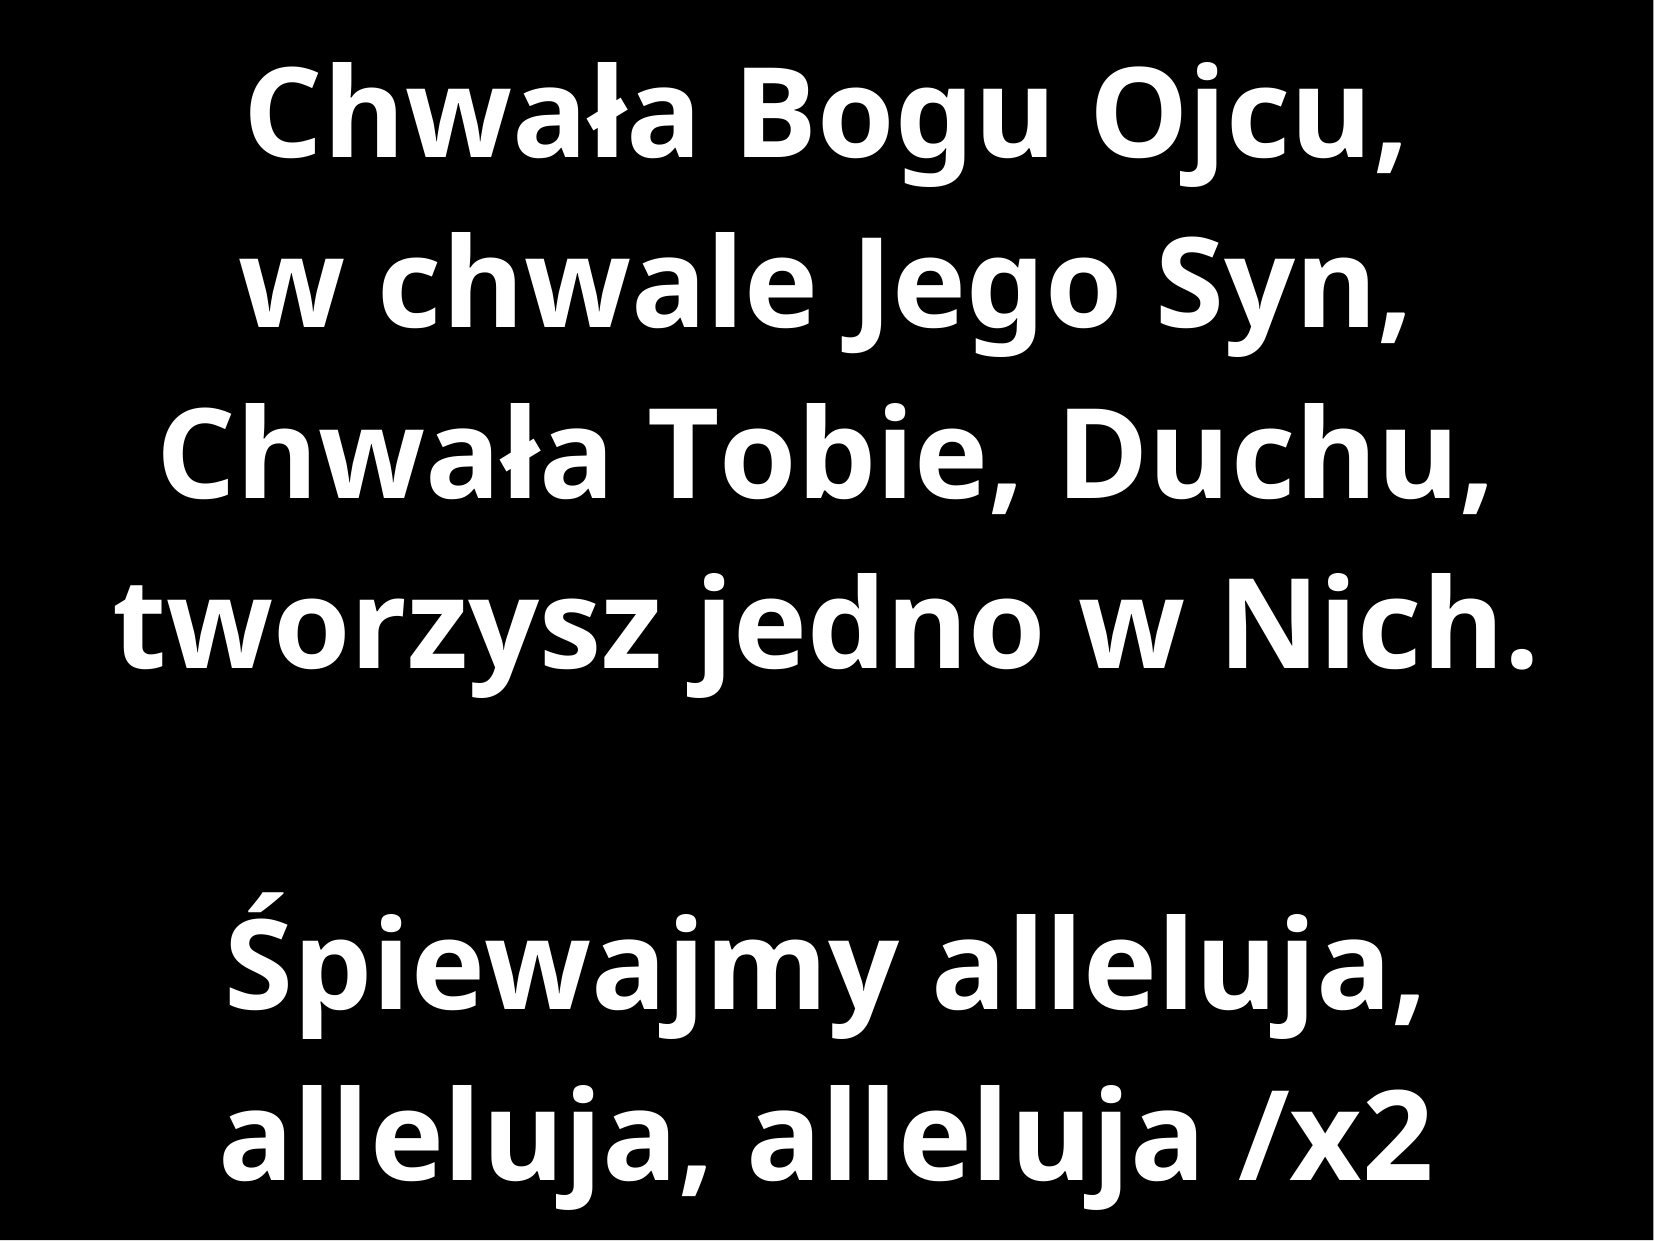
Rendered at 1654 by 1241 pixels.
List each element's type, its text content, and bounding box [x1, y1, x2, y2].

title Chwała Bogu Ojcu, w chwale Jego Syn, Chwała Tobie, Duchu, tworzysz jedno w Nich. Śpiewajmy alleluja, alleluja, alleluja /x2 [0, 0, 1654, 1241]
